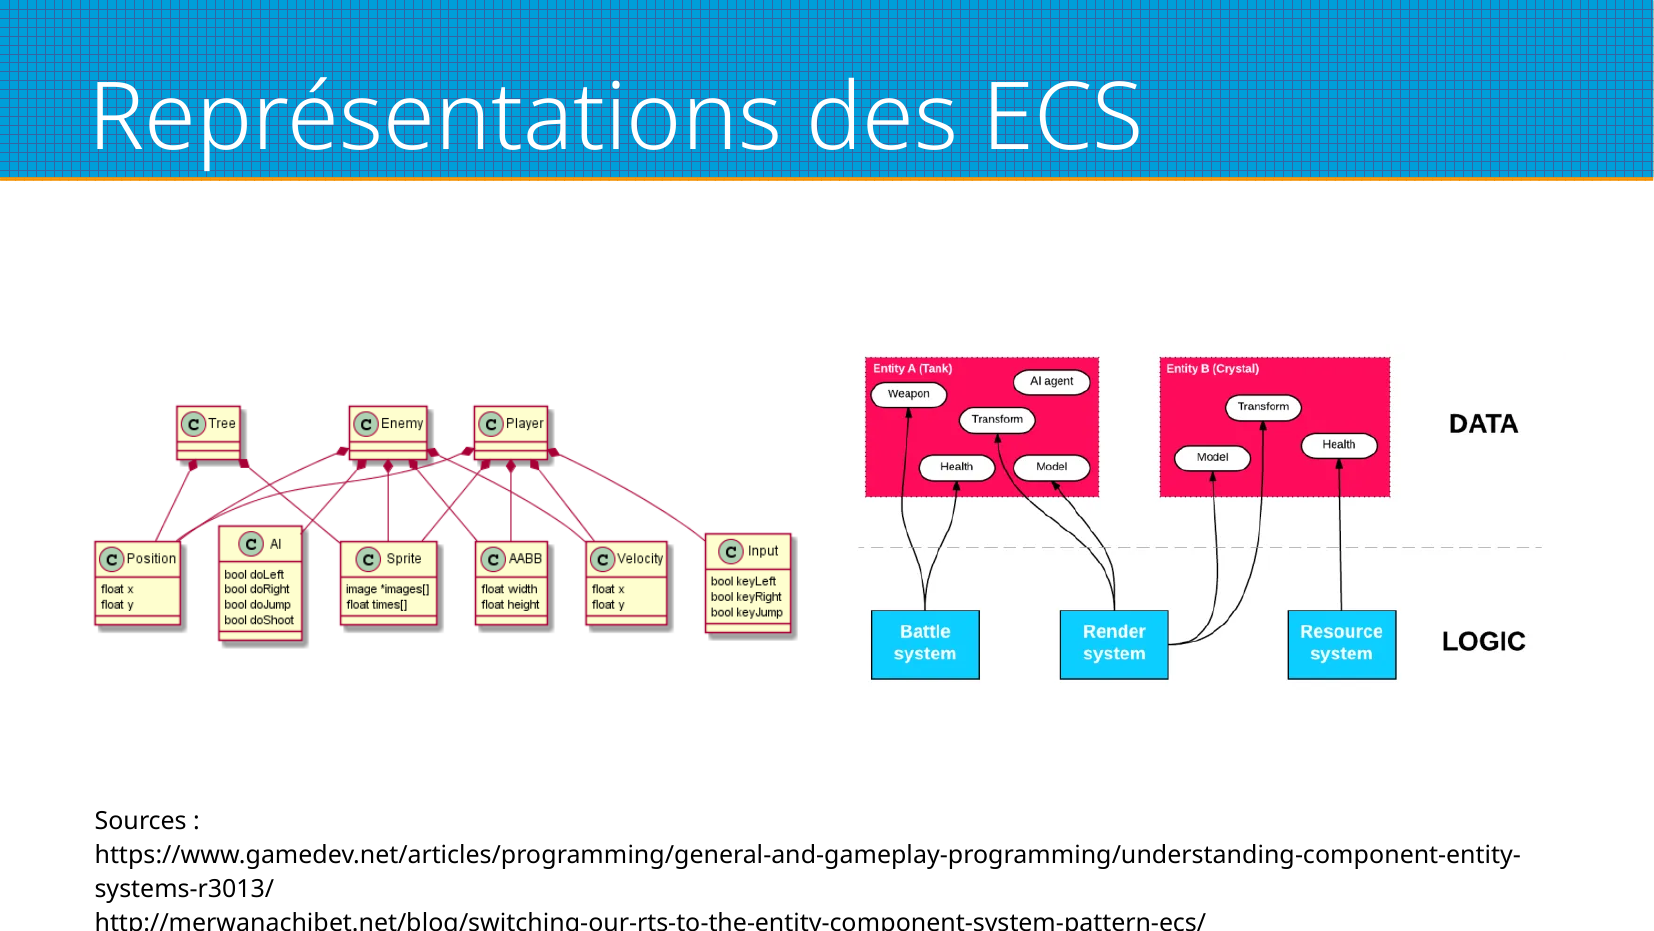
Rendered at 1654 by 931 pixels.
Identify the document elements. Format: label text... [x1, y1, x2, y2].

picture [845, 344, 1566, 704]
text_box Sources : https://www.gamedev.net/articles/programming/general-and-gameplay-programming/understanding-component-entity-systems-r3013/ http://merwanachibet.net/blog/switching-our-rts-to-the-entity-component-system-pattern-ecs/ [88, 826, 1625, 916]
title Représentations des ECS [88, 14, 1565, 178]
picture [88, 397, 809, 652]
